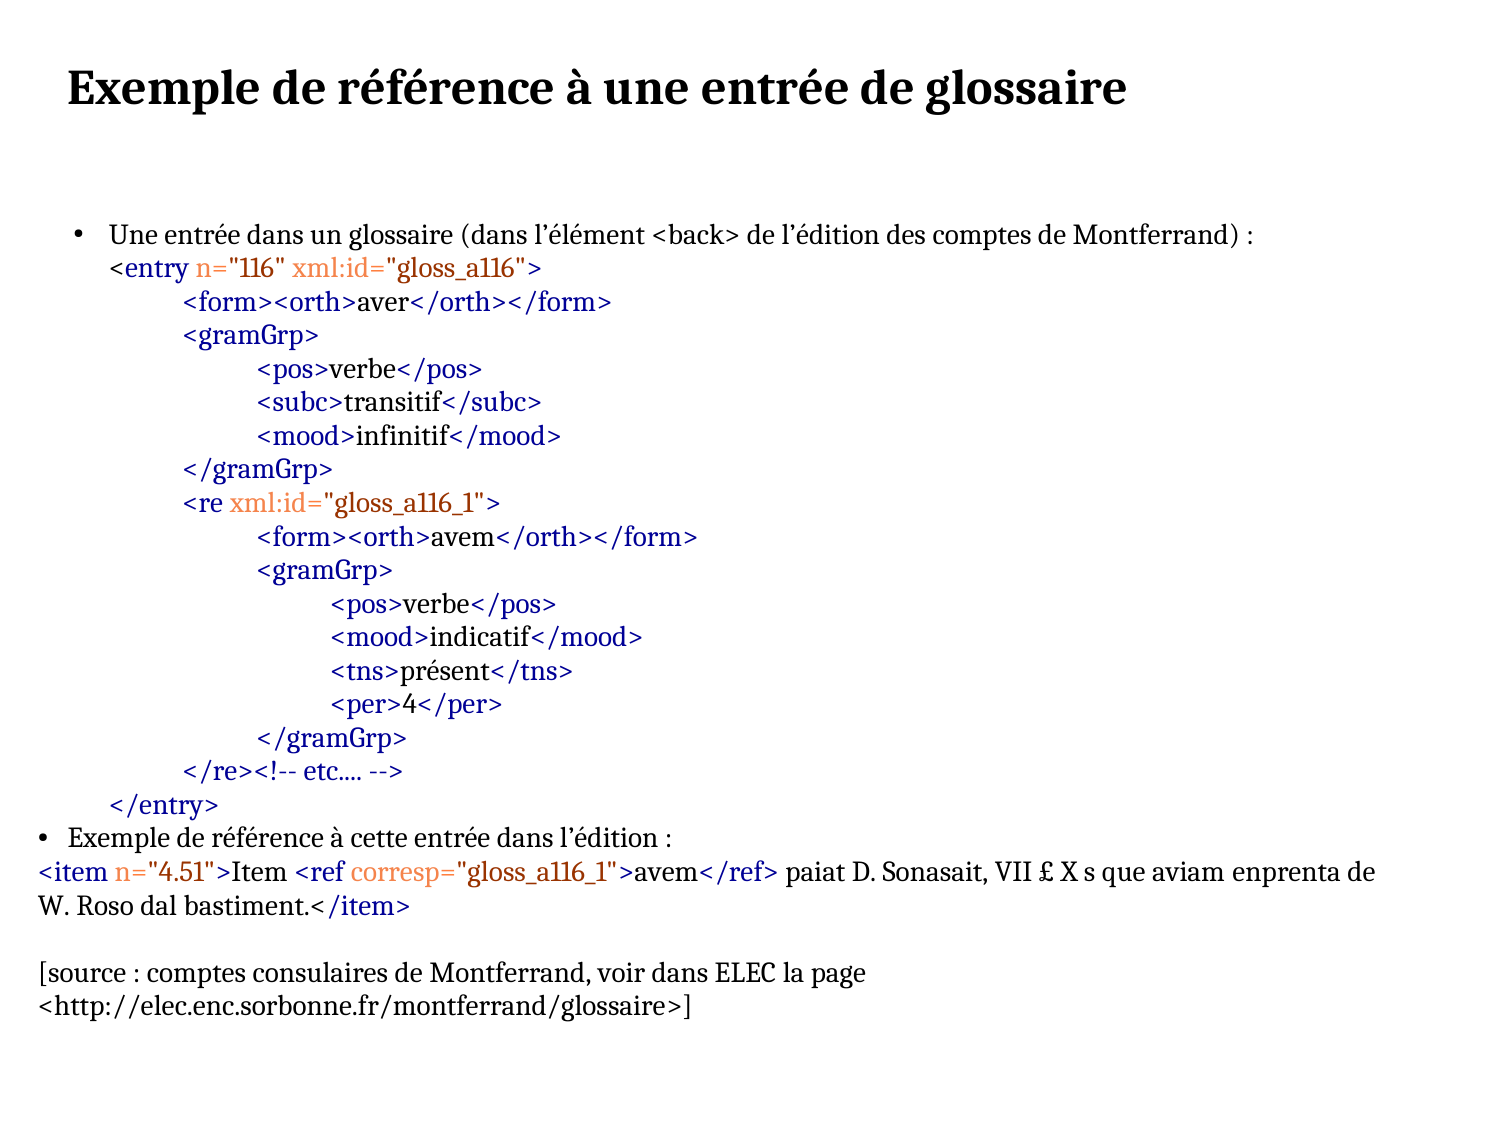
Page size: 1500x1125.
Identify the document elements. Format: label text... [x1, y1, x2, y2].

subtitle Une entrée dans un glossaire (dans l’élément <back> de l’édition des comptes de Montferrand) : <entry n="116" xml:id="gloss_a116"> <form><orth>aver</orth></form> <gramGrp> <pos>verbe</pos> <subc>transitif</subc> <mood>infinitif</mood> </gramGrp> <re xml:id="gloss_a116_1"> <form><orth>avem</orth></form> <gramGrp> <pos>verbe</pos> <mood>indicatif</mood> <tns>présent</tns> <per>4</per> </gramGrp> </re><!-- etc.... --> </entry> Exemple de référence à cette entrée dans l’édition : <item n="4.51">Item <ref corresp="gloss_a116_1">avem</ref> paiat D. Sonasait, VII £ X s que aviam enprenta de W. Roso dal bastiment.</item> [source : comptes consulaires de Montferrand, voir dans ELEC la page <http://elec.enc.sorbonne.fr/montferrand/glossaire>] [37, 206, 1388, 1084]
title Exemple de référence à une entrée de glossaire [67, 0, 1418, 178]
